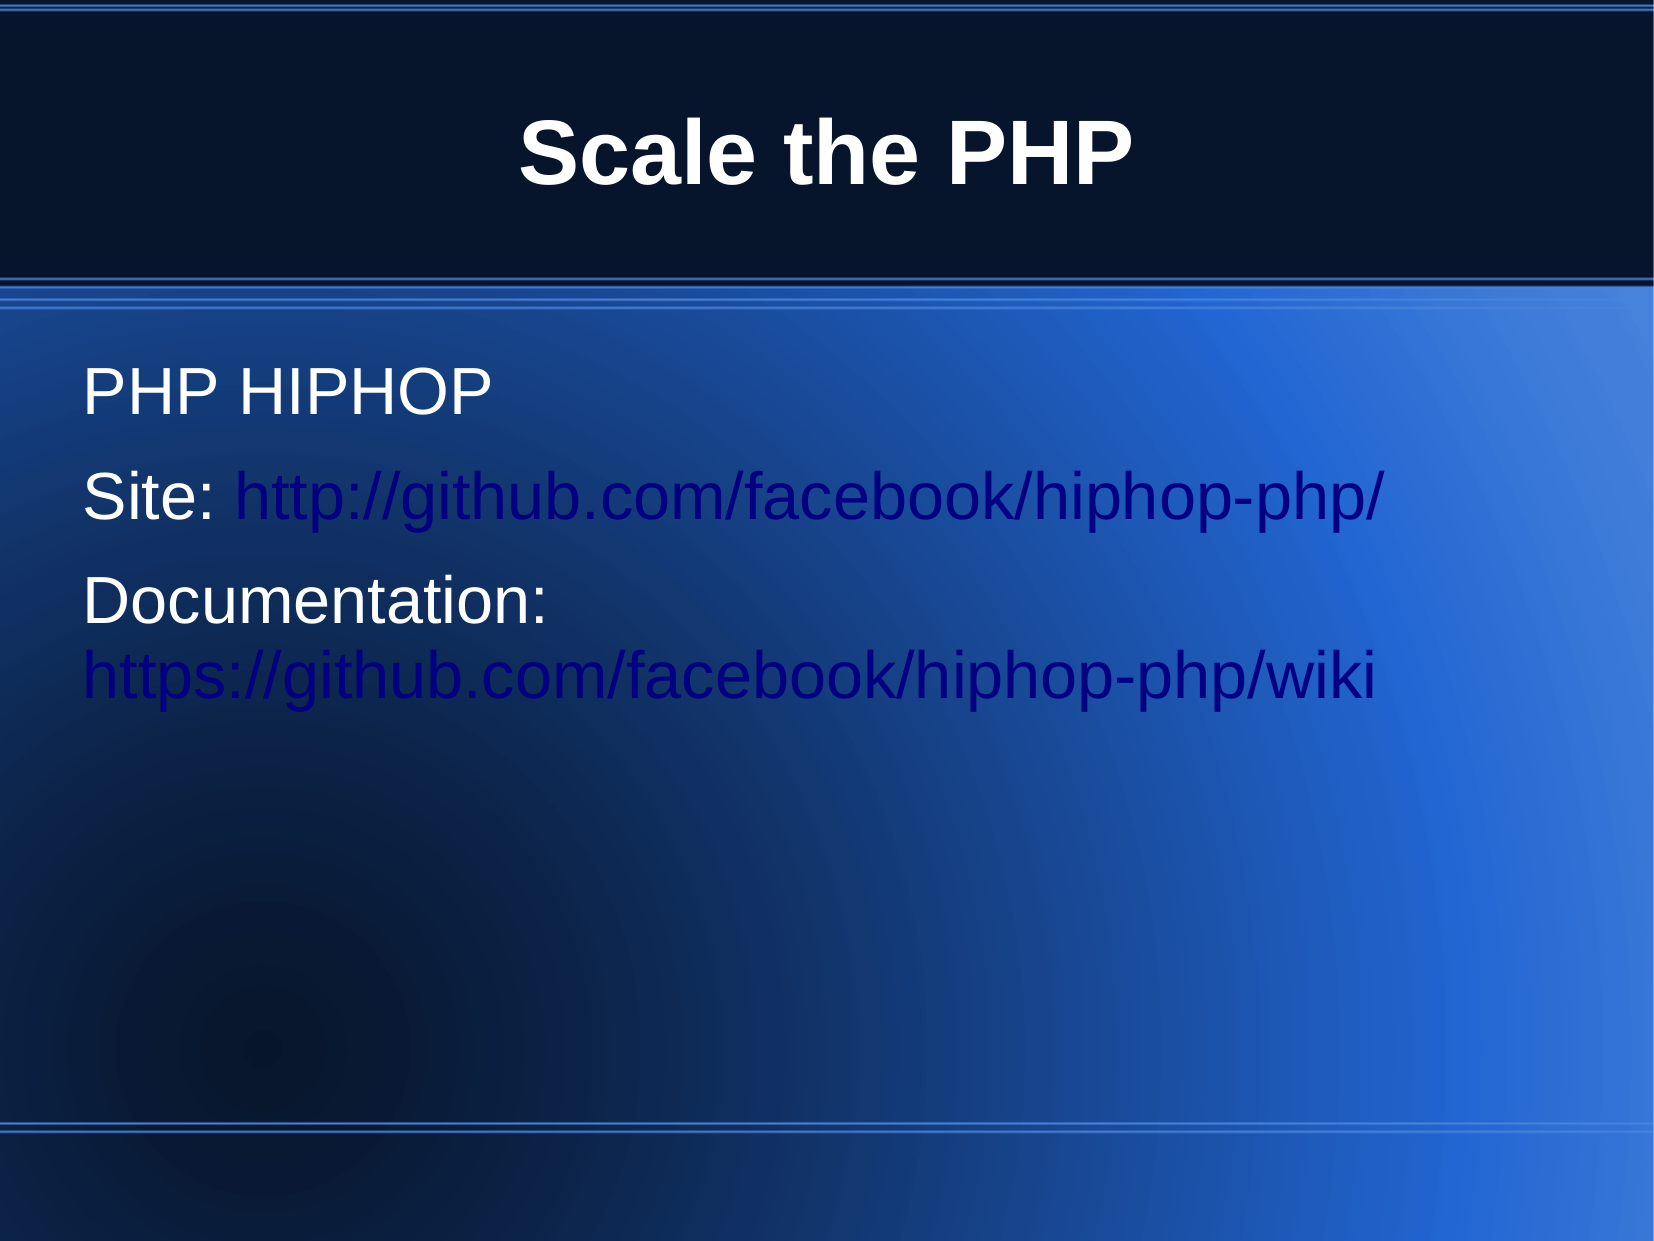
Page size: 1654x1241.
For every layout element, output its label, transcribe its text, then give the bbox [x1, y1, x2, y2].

picture [0, 0, 1654, 1241]
list PHP HIPHOP Site: http://github.com/facebook/hiphop-php/ Documentation: https://github.com/facebook/hiphop-php/wiki [82, 354, 1565, 1173]
title Scale the PHP [82, 49, 1571, 257]
